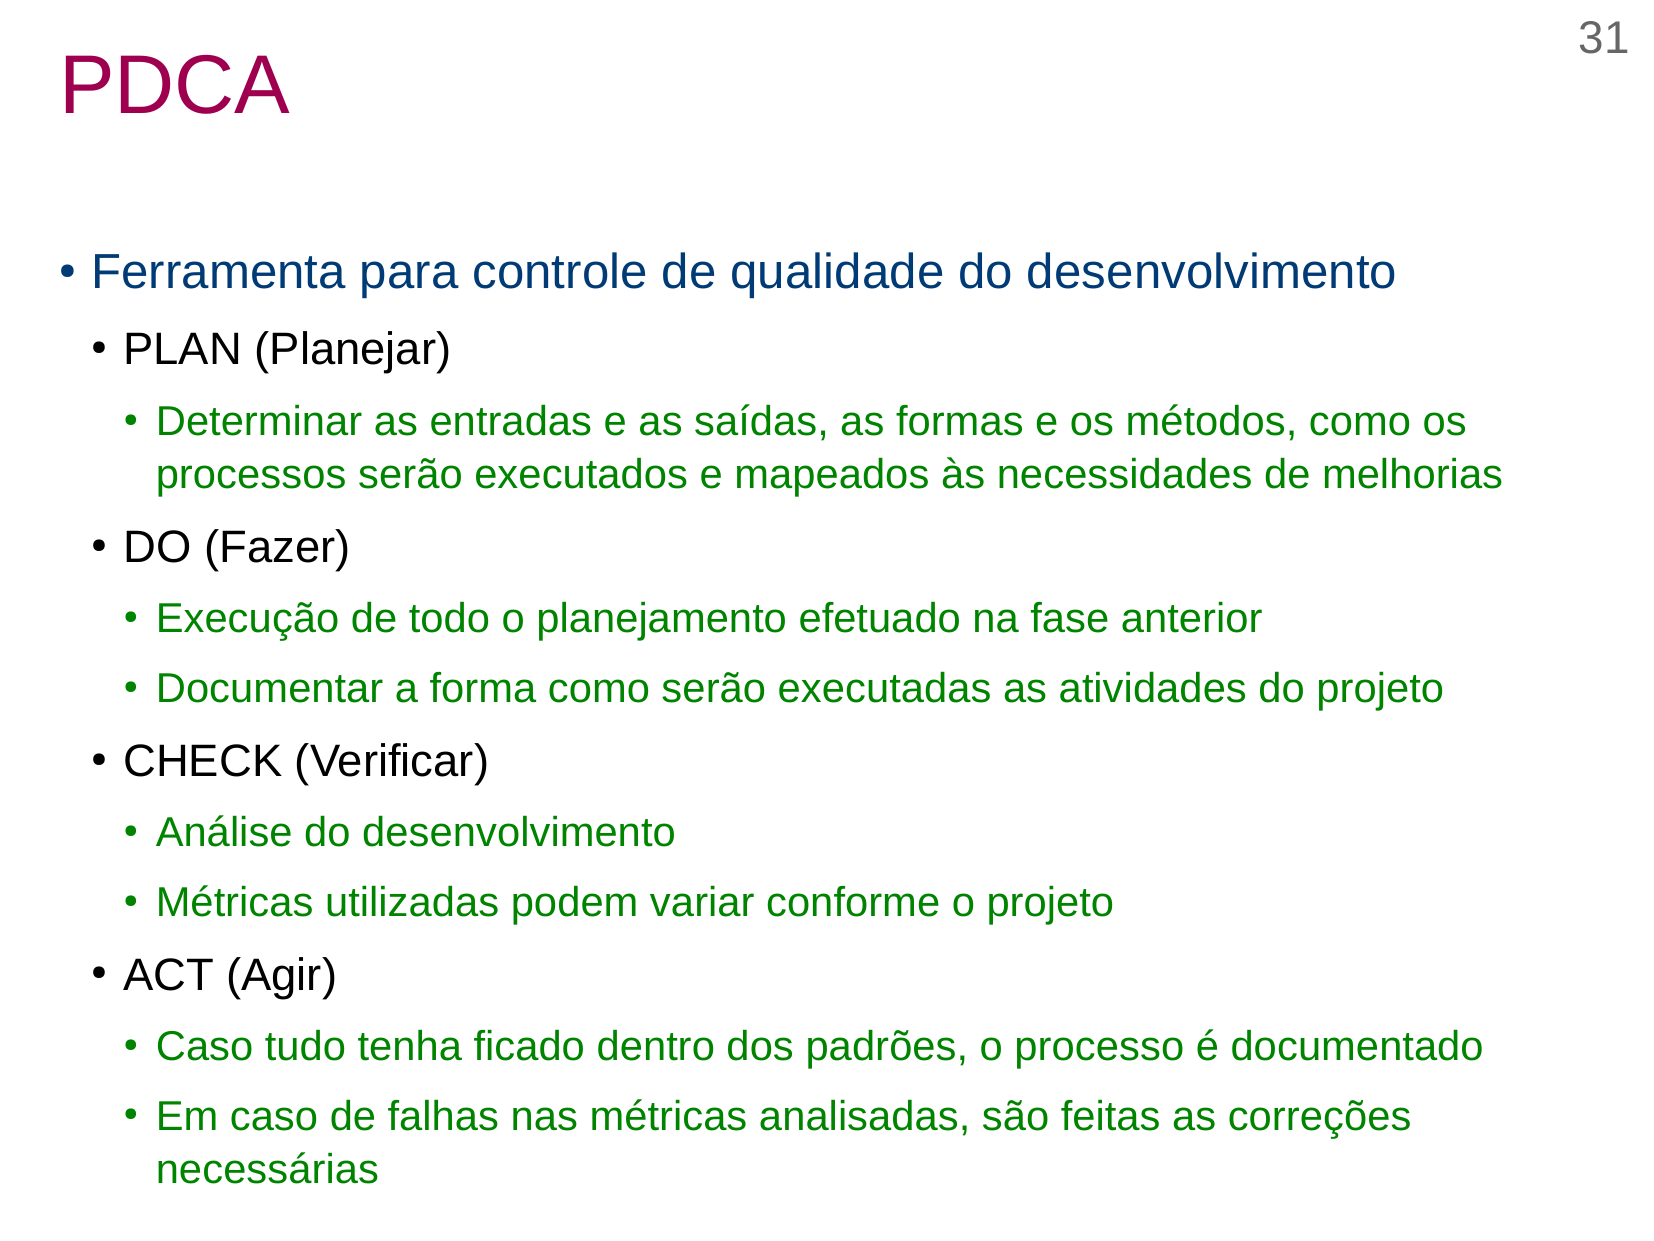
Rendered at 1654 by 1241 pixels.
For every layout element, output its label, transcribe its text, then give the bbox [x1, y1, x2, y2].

list Ferramenta para controle de qualidade do desenvolvimento PLAN (Planejar) Determinar as entradas e as saídas, as formas e os métodos, como os processos serão executados e mapeados às necessidades de melhorias DO (Fazer) Execução de todo o planejamento efetuado na fase anterior Documentar a forma como serão executadas as atividades do projeto CHECK (Verificar) Análise do desenvolvimento Métricas utilizadas podem variar conforme o projeto ACT (Agir) Caso tudo tenha ficado dentro dos padrões, o processo é documentado Em caso de falhas nas métricas analisadas, são feitas as correções necessárias [59, 236, 1595, 1211]
title PDCA [59, 29, 1595, 148]
